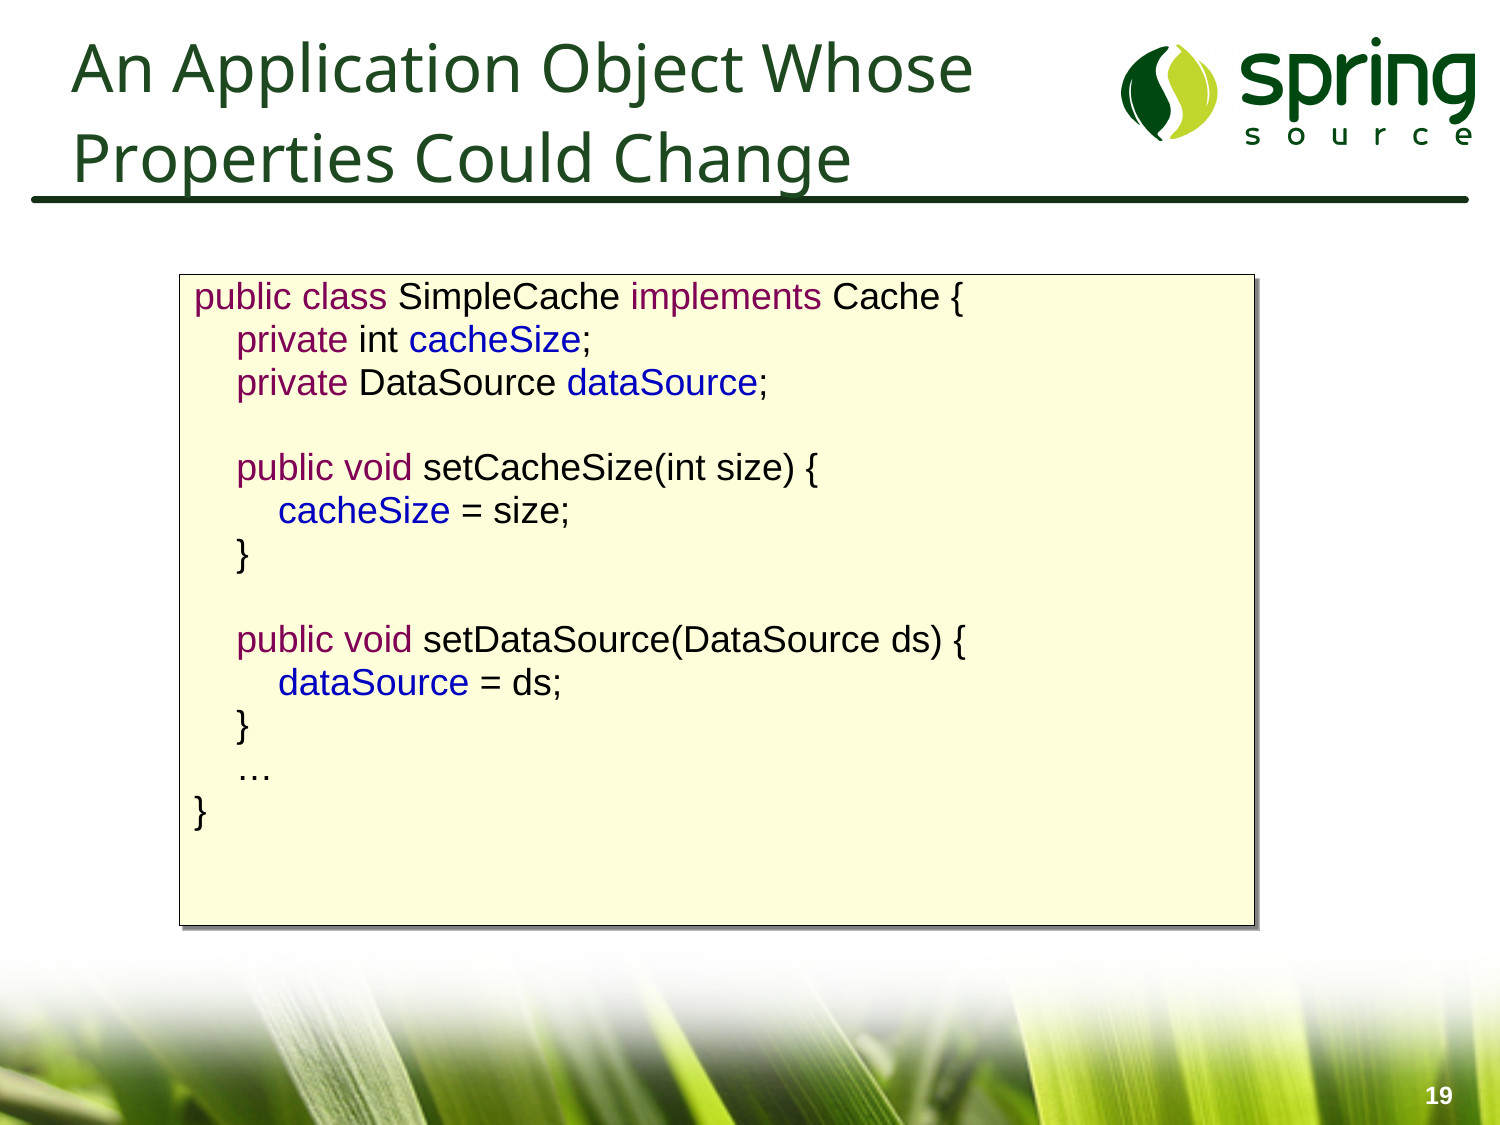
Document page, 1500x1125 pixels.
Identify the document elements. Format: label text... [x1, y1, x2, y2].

list public class SimpleCache implements Cache { private int cacheSize; private DataSource dataSource; public void setCacheSize(int size) { cacheSize = size; } public void setDataSource(DataSource ds) { dataSource = ds; } … } [179, 274, 1255, 926]
picture [0, 944, 1500, 1125]
title An Application Object Whose Properties Could Change [56, 13, 1089, 191]
picture [1121, 37, 1475, 145]
